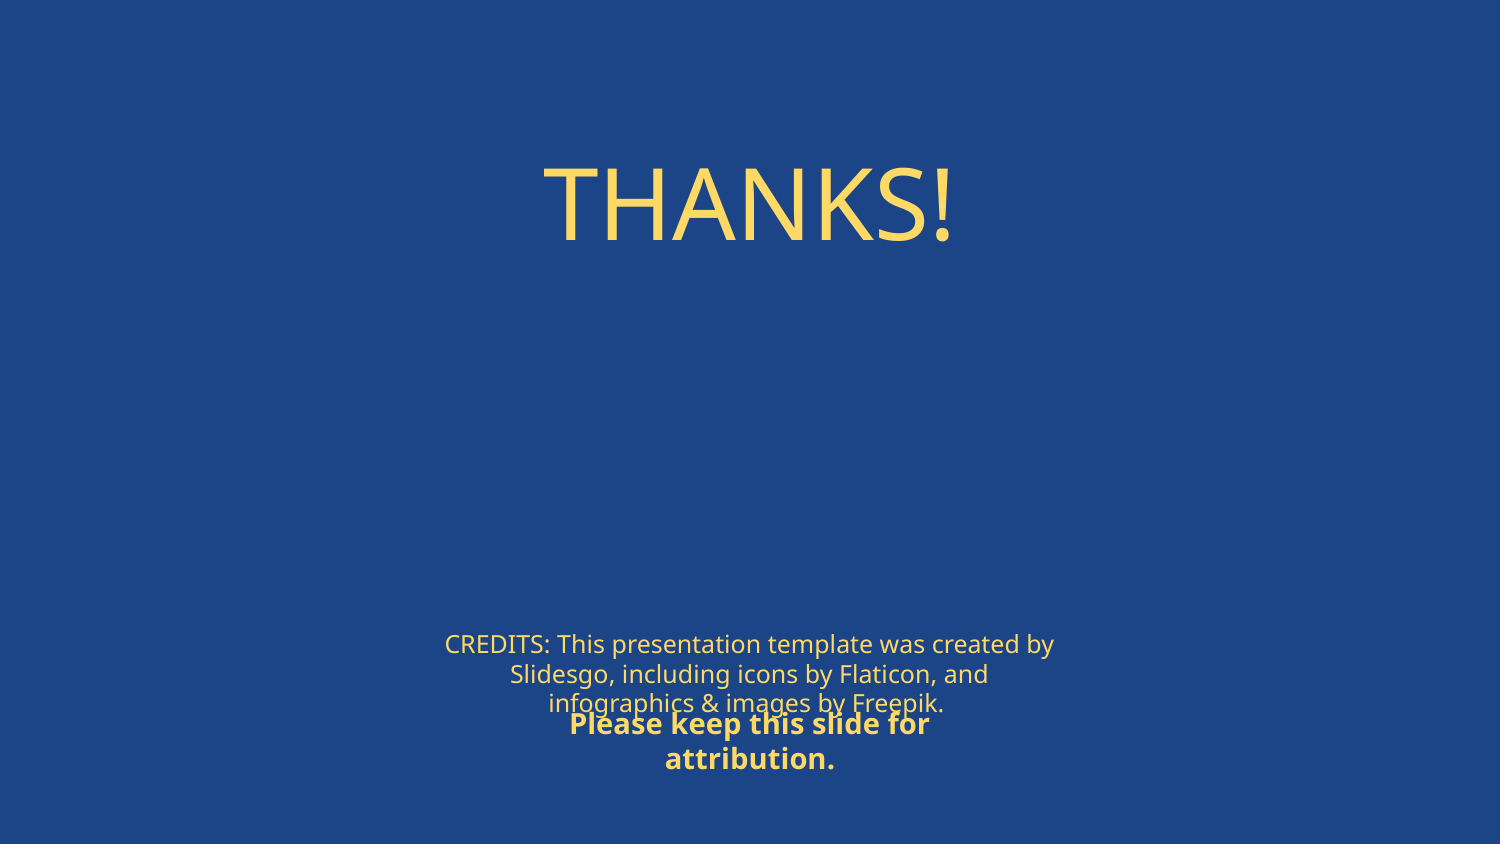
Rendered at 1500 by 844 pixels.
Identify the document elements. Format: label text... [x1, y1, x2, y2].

text_box Please keep this slide for attribution. [467, 690, 1033, 749]
title THANKS! [218, 137, 1282, 276]
